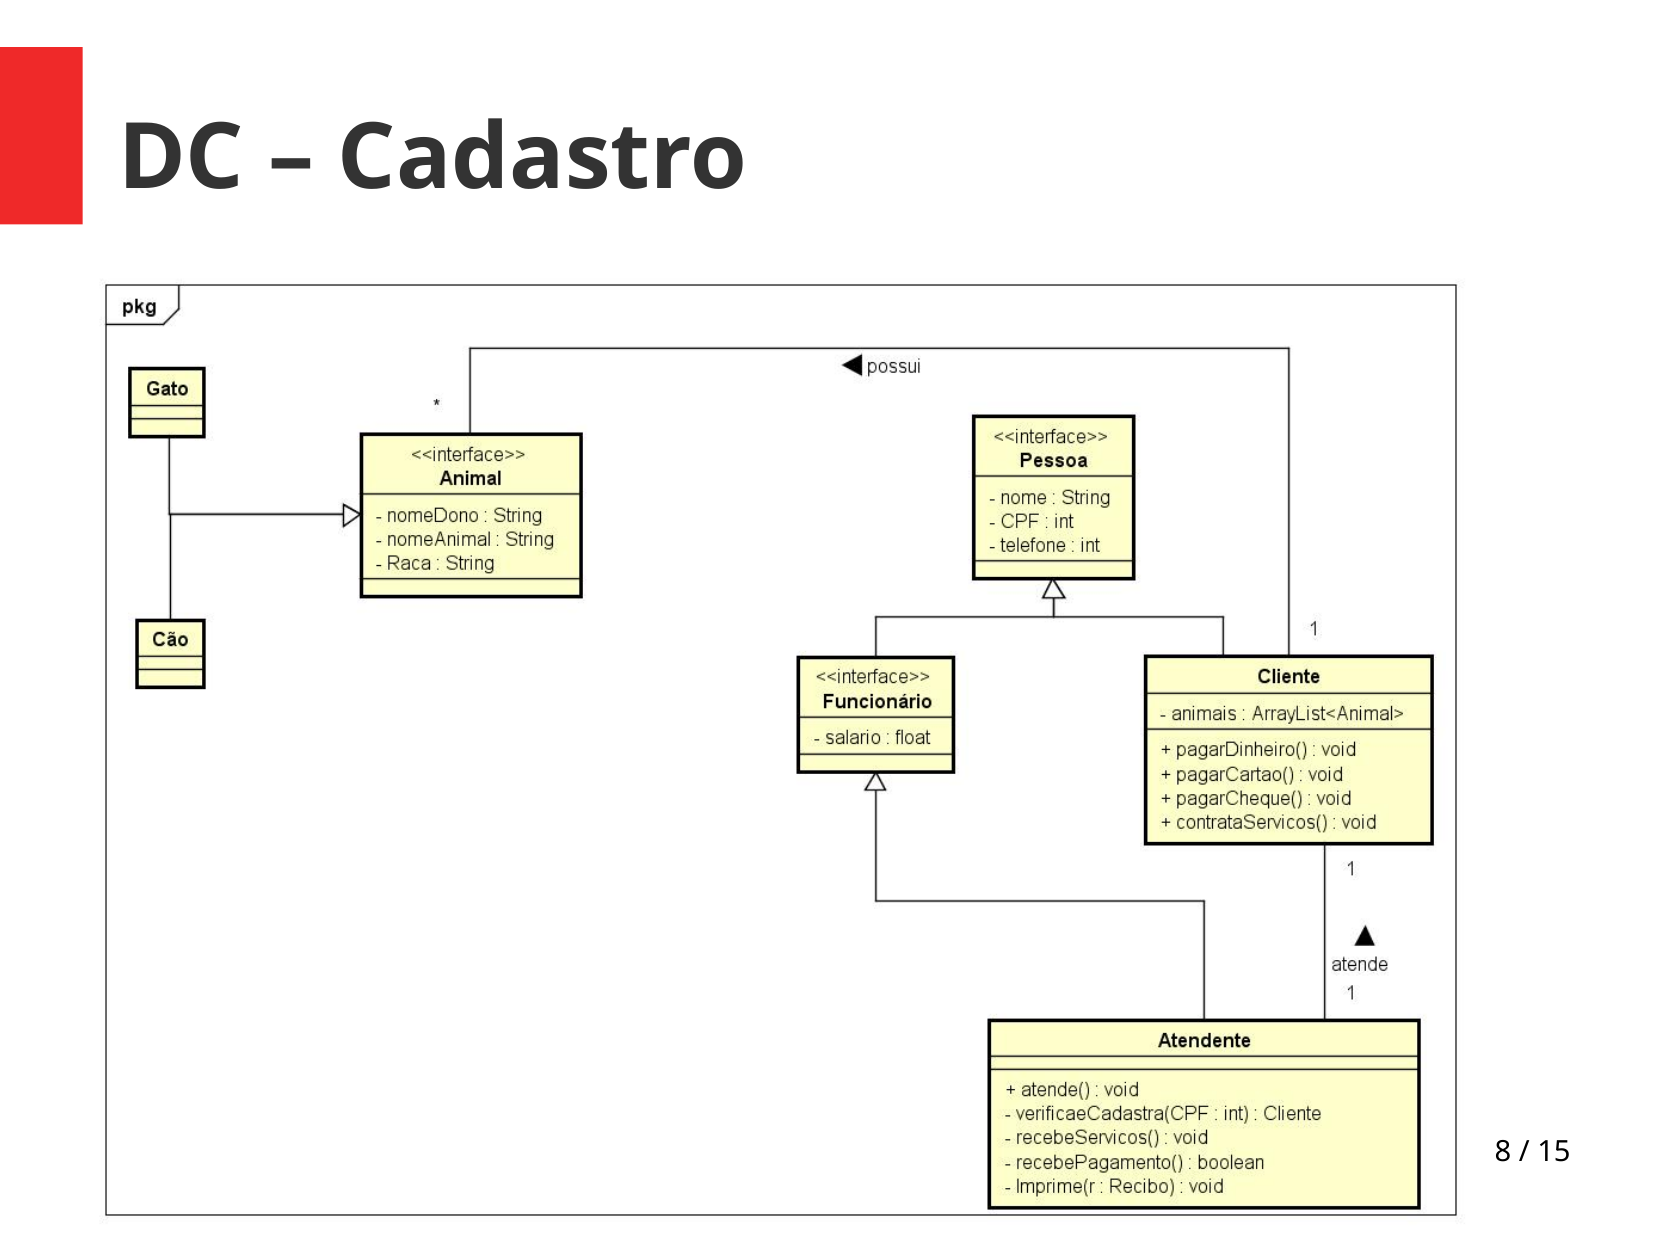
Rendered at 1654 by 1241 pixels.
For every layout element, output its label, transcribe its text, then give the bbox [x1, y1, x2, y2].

title DC – Cadastro [118, 49, 1571, 257]
picture [90, 269, 1471, 1231]
